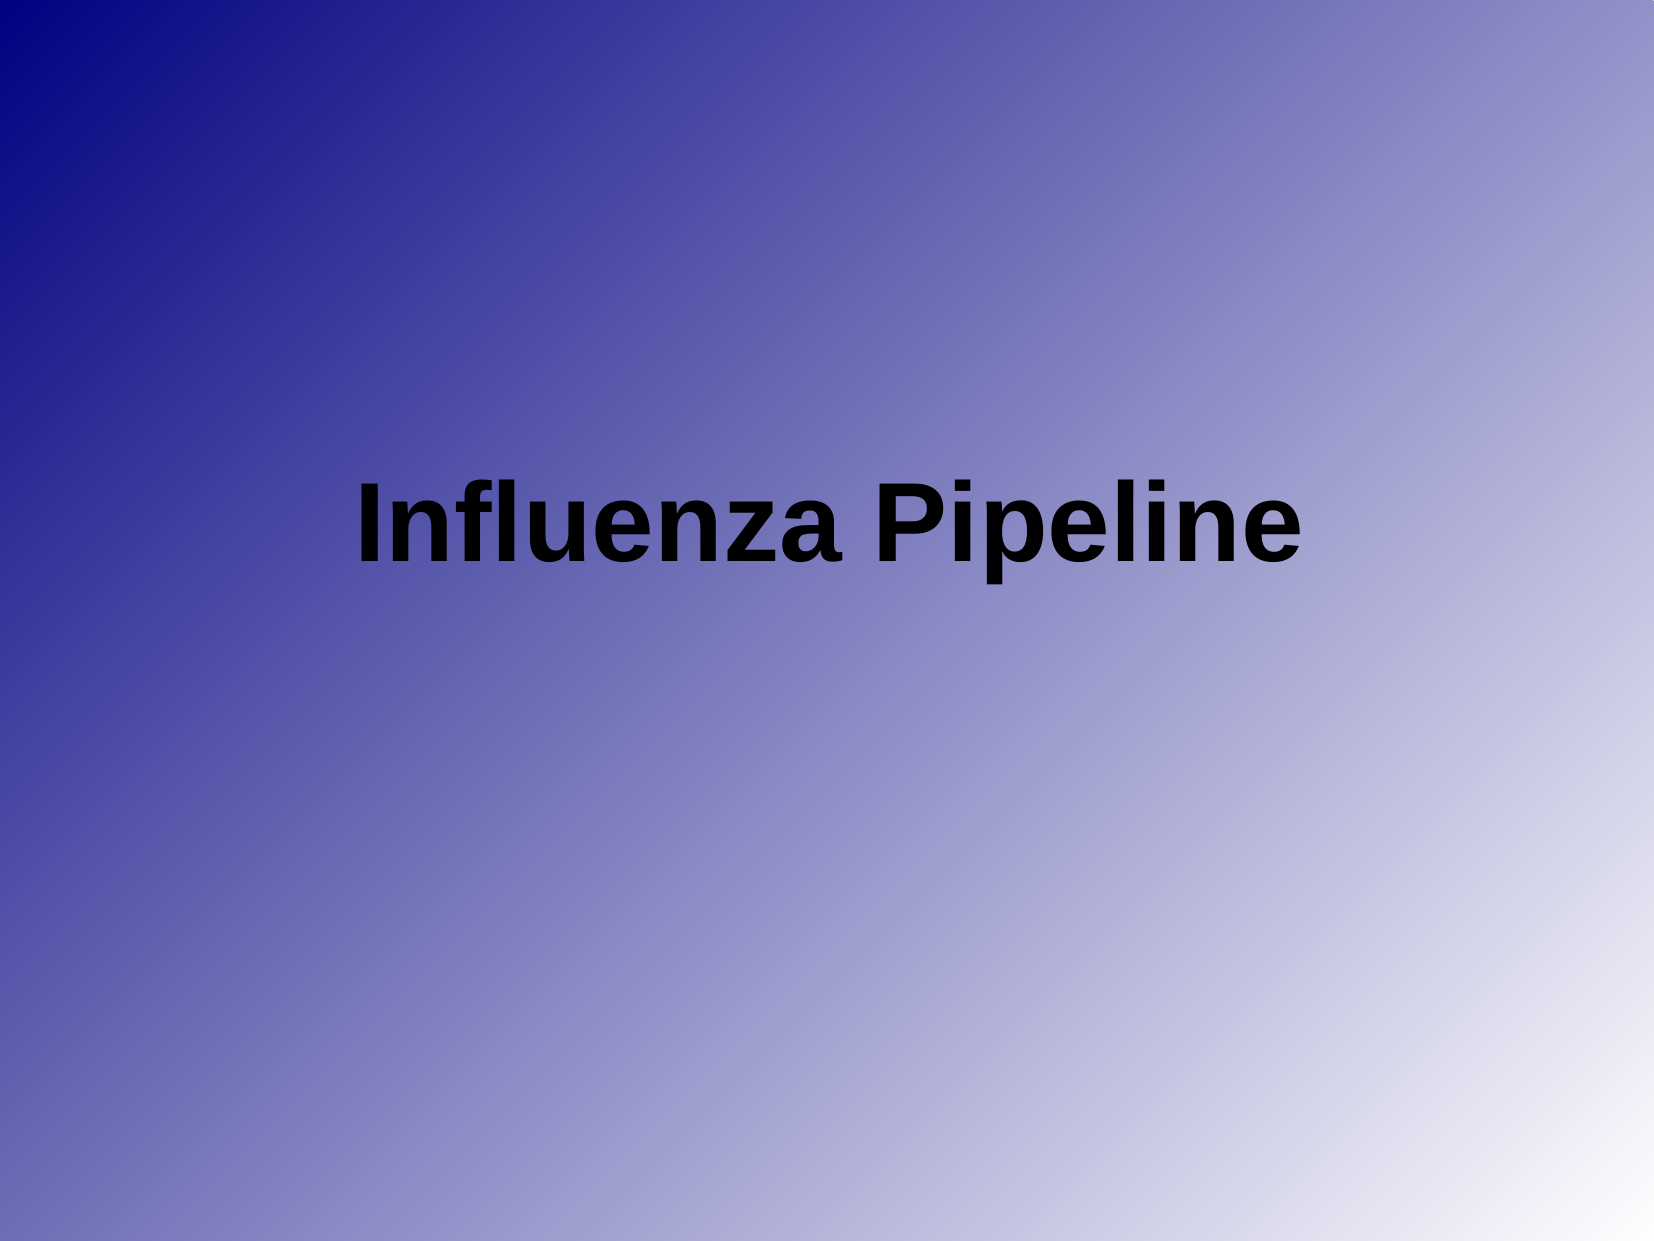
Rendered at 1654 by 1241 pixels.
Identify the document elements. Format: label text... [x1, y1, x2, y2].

title Influenza Pipeline [123, 419, 1536, 627]
